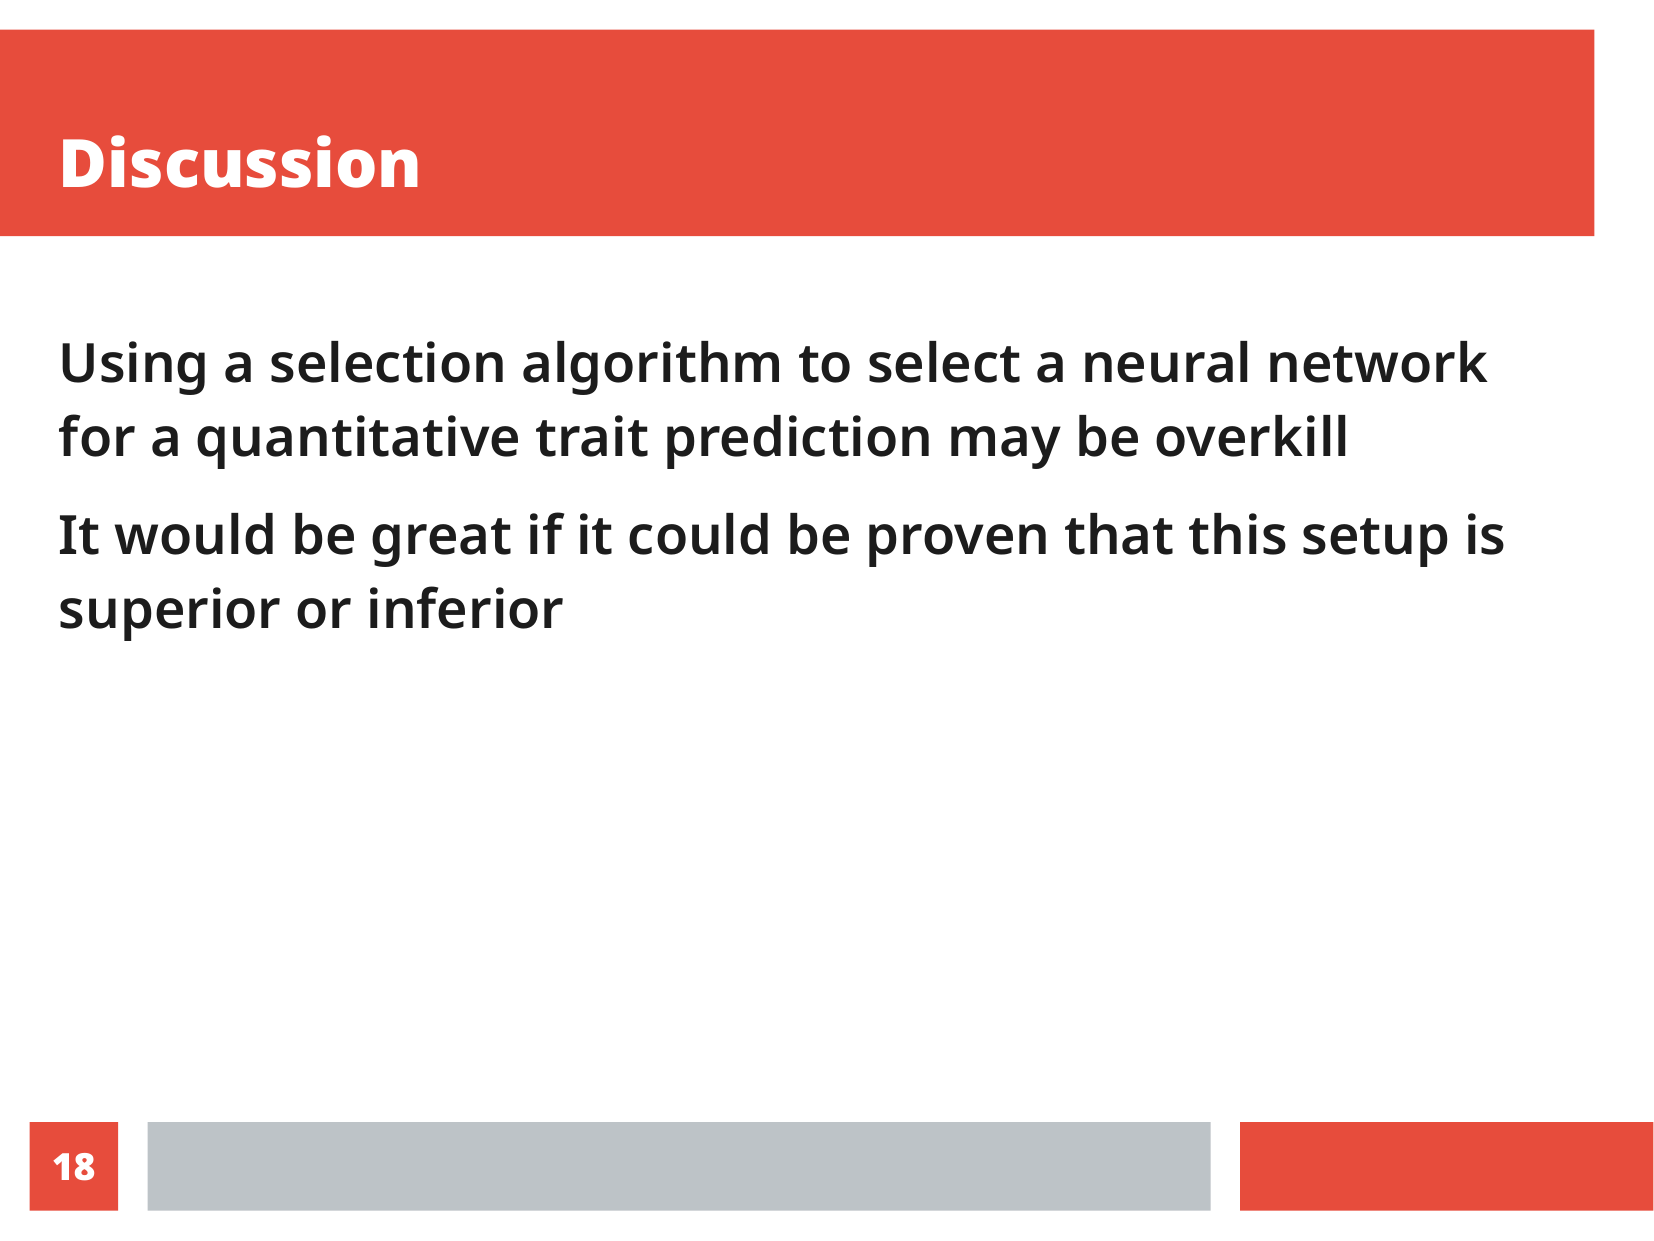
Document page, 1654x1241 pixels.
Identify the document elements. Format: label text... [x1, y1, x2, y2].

list Using a selection algorithm to select a neural network for a quantitative trait prediction may be overkill It would be great if it could be proven that this setup is superior or inferior [59, 324, 1565, 1093]
title Discussion [59, 59, 1595, 207]
